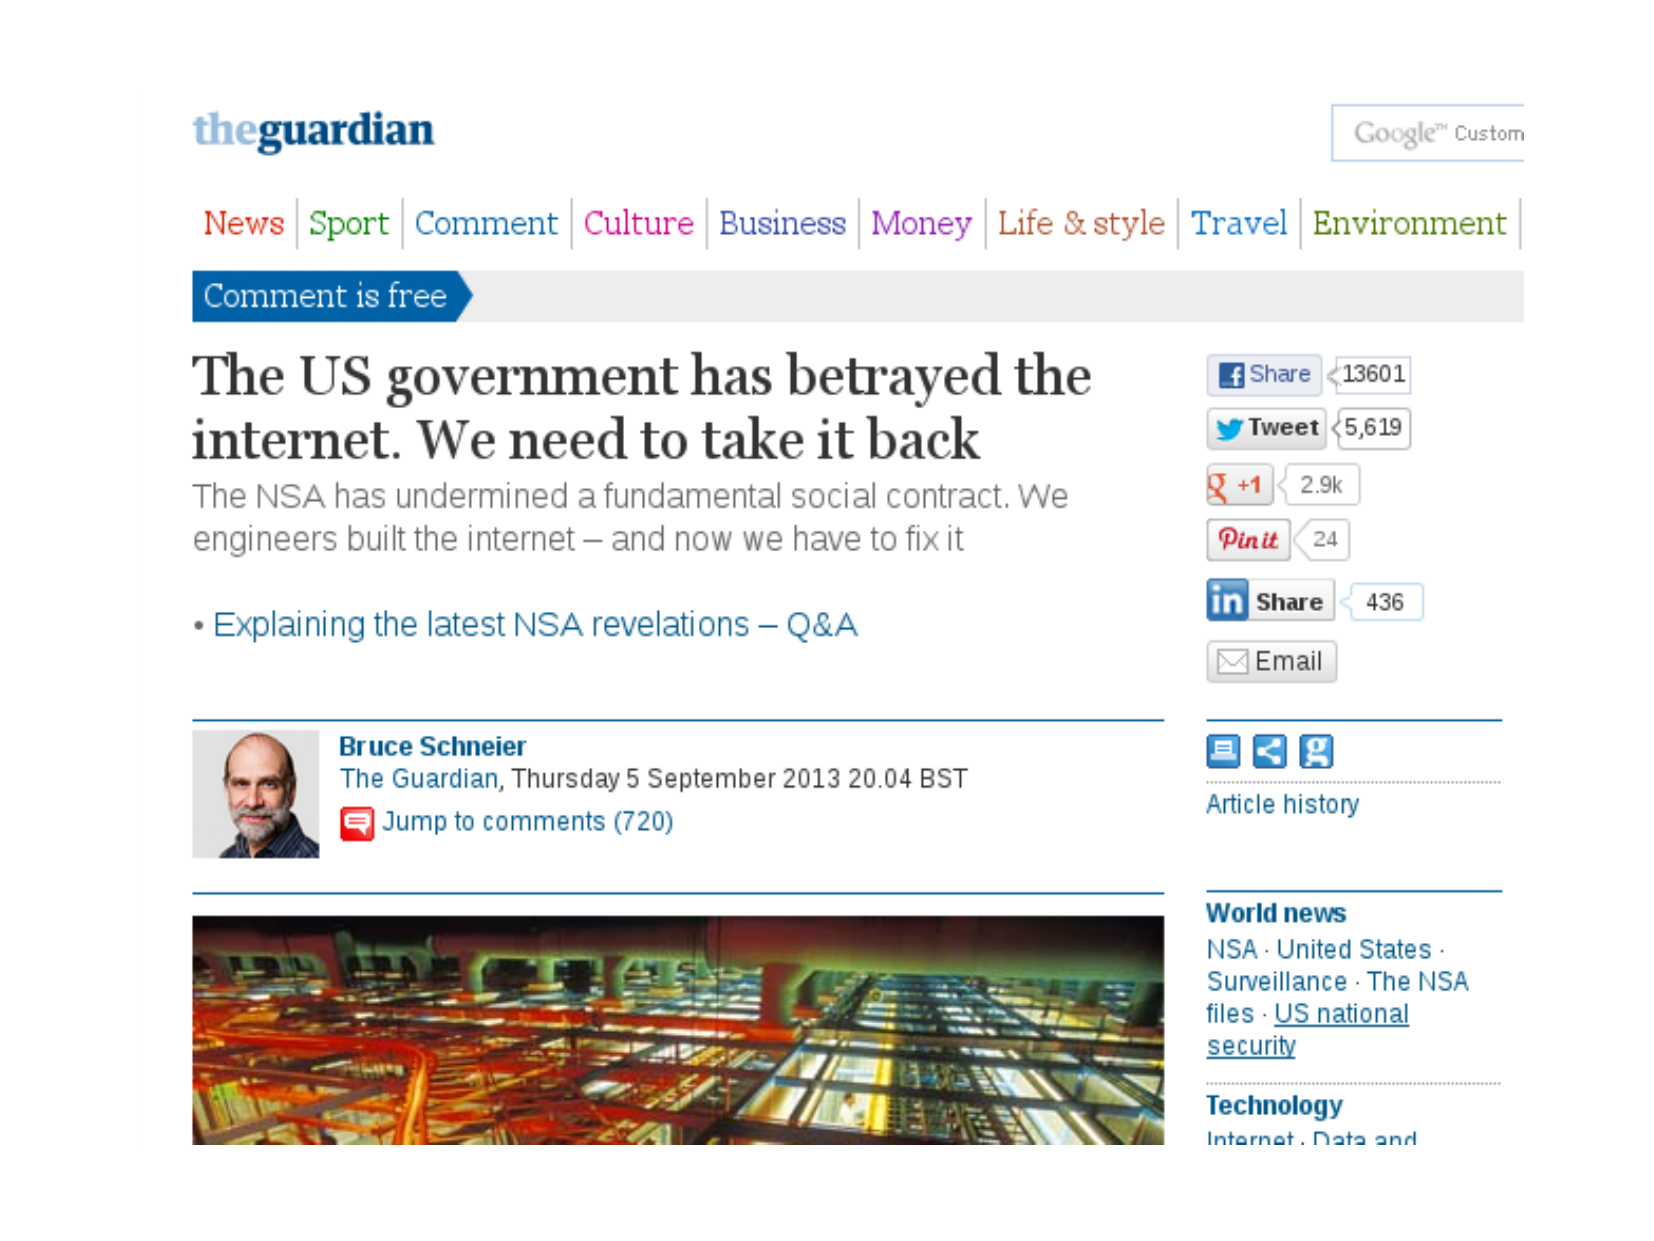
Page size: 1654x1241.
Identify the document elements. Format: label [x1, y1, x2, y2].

picture [136, 94, 1524, 1145]
